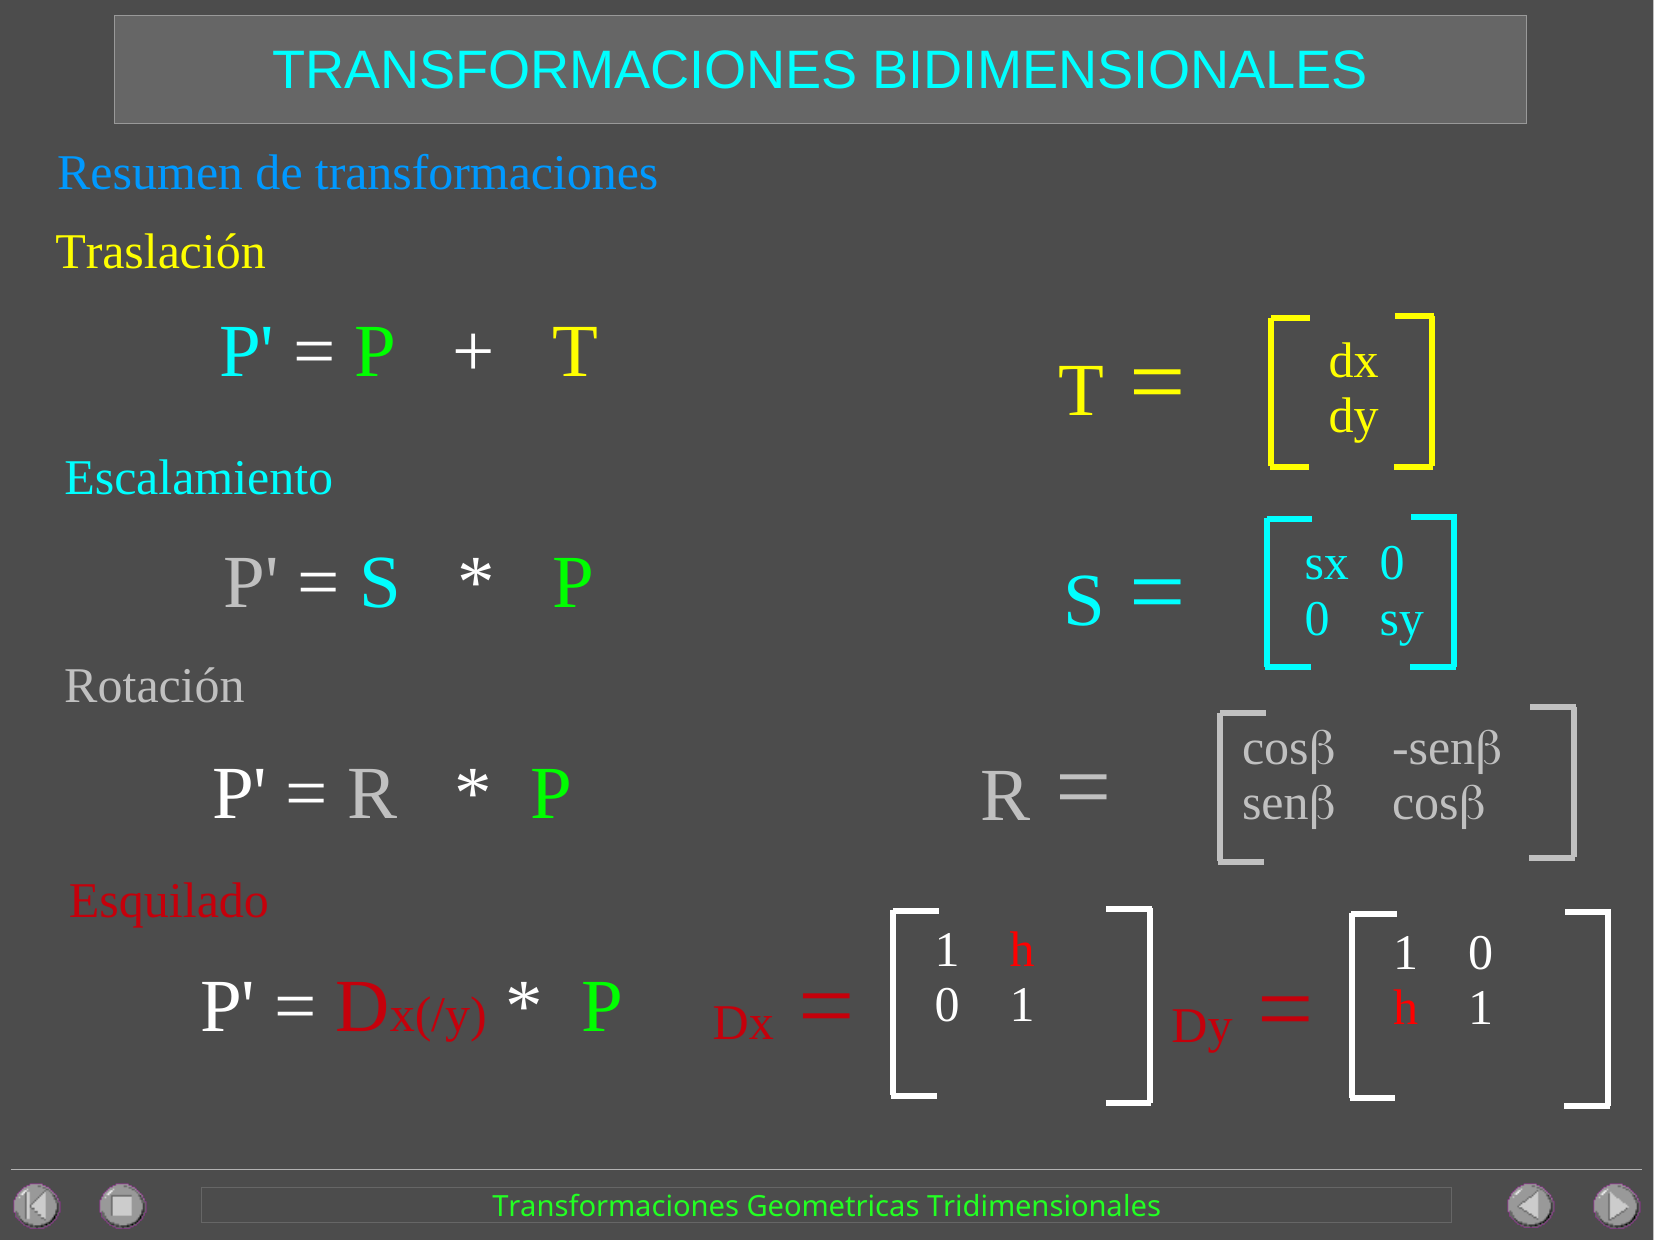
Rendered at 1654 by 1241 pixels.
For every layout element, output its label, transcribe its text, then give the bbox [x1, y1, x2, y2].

text_box P' = P + T [219, 309, 788, 400]
text_box R = [980, 731, 1179, 852]
text_box Rotación [64, 658, 329, 719]
picture [1505, 1181, 1556, 1231]
text_box sx 0 0 sy [1304, 535, 1430, 656]
text_box Escalamiento [64, 449, 379, 511]
text_box P' = Dx(/y) * P [200, 964, 657, 1085]
picture [97, 1181, 148, 1232]
text_box P' = S * P [223, 540, 793, 632]
text_box Traslación [55, 224, 304, 285]
picture [1591, 1181, 1642, 1232]
text_box 1 h 0 1 [934, 921, 1127, 1102]
text_box T = [1058, 326, 1228, 448]
text_box S = [1063, 536, 1233, 658]
text_box Dy = [1171, 953, 1341, 1074]
text_box P' = R * P [212, 752, 781, 843]
picture [11, 1181, 62, 1232]
text_box Dx = [712, 950, 882, 1071]
text_box Resumen de transformaciones [57, 144, 1469, 206]
title TRANSFORMACIONES BIDIMENSIONALES [114, 15, 1527, 124]
text_box cosb -senb senb cosb [1242, 720, 1564, 851]
text_box Esquilado [68, 873, 287, 934]
text_box 1 0 h 1 [1393, 924, 1586, 1097]
text_box dx dy [1328, 332, 1429, 453]
